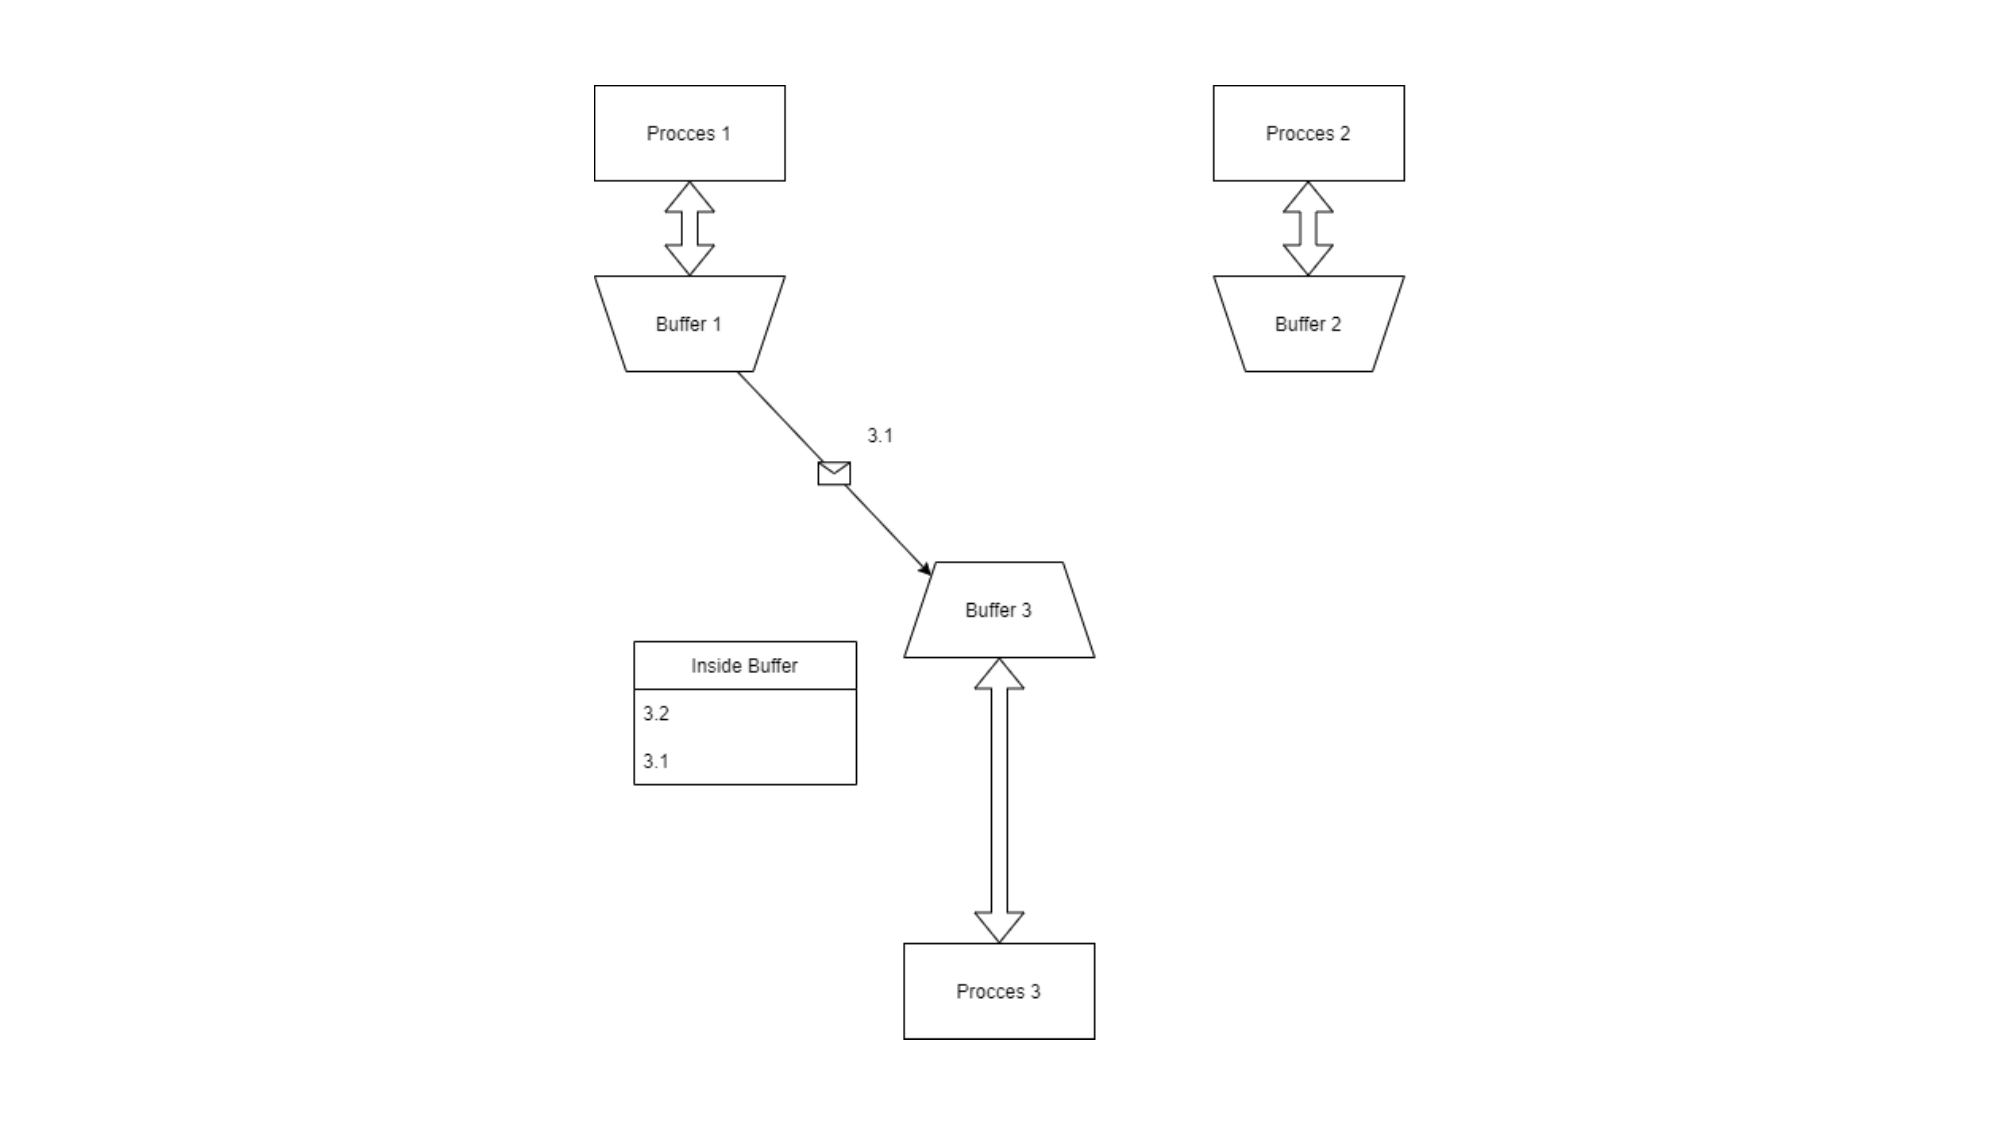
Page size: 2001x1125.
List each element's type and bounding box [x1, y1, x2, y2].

picture [594, 86, 1407, 1040]
